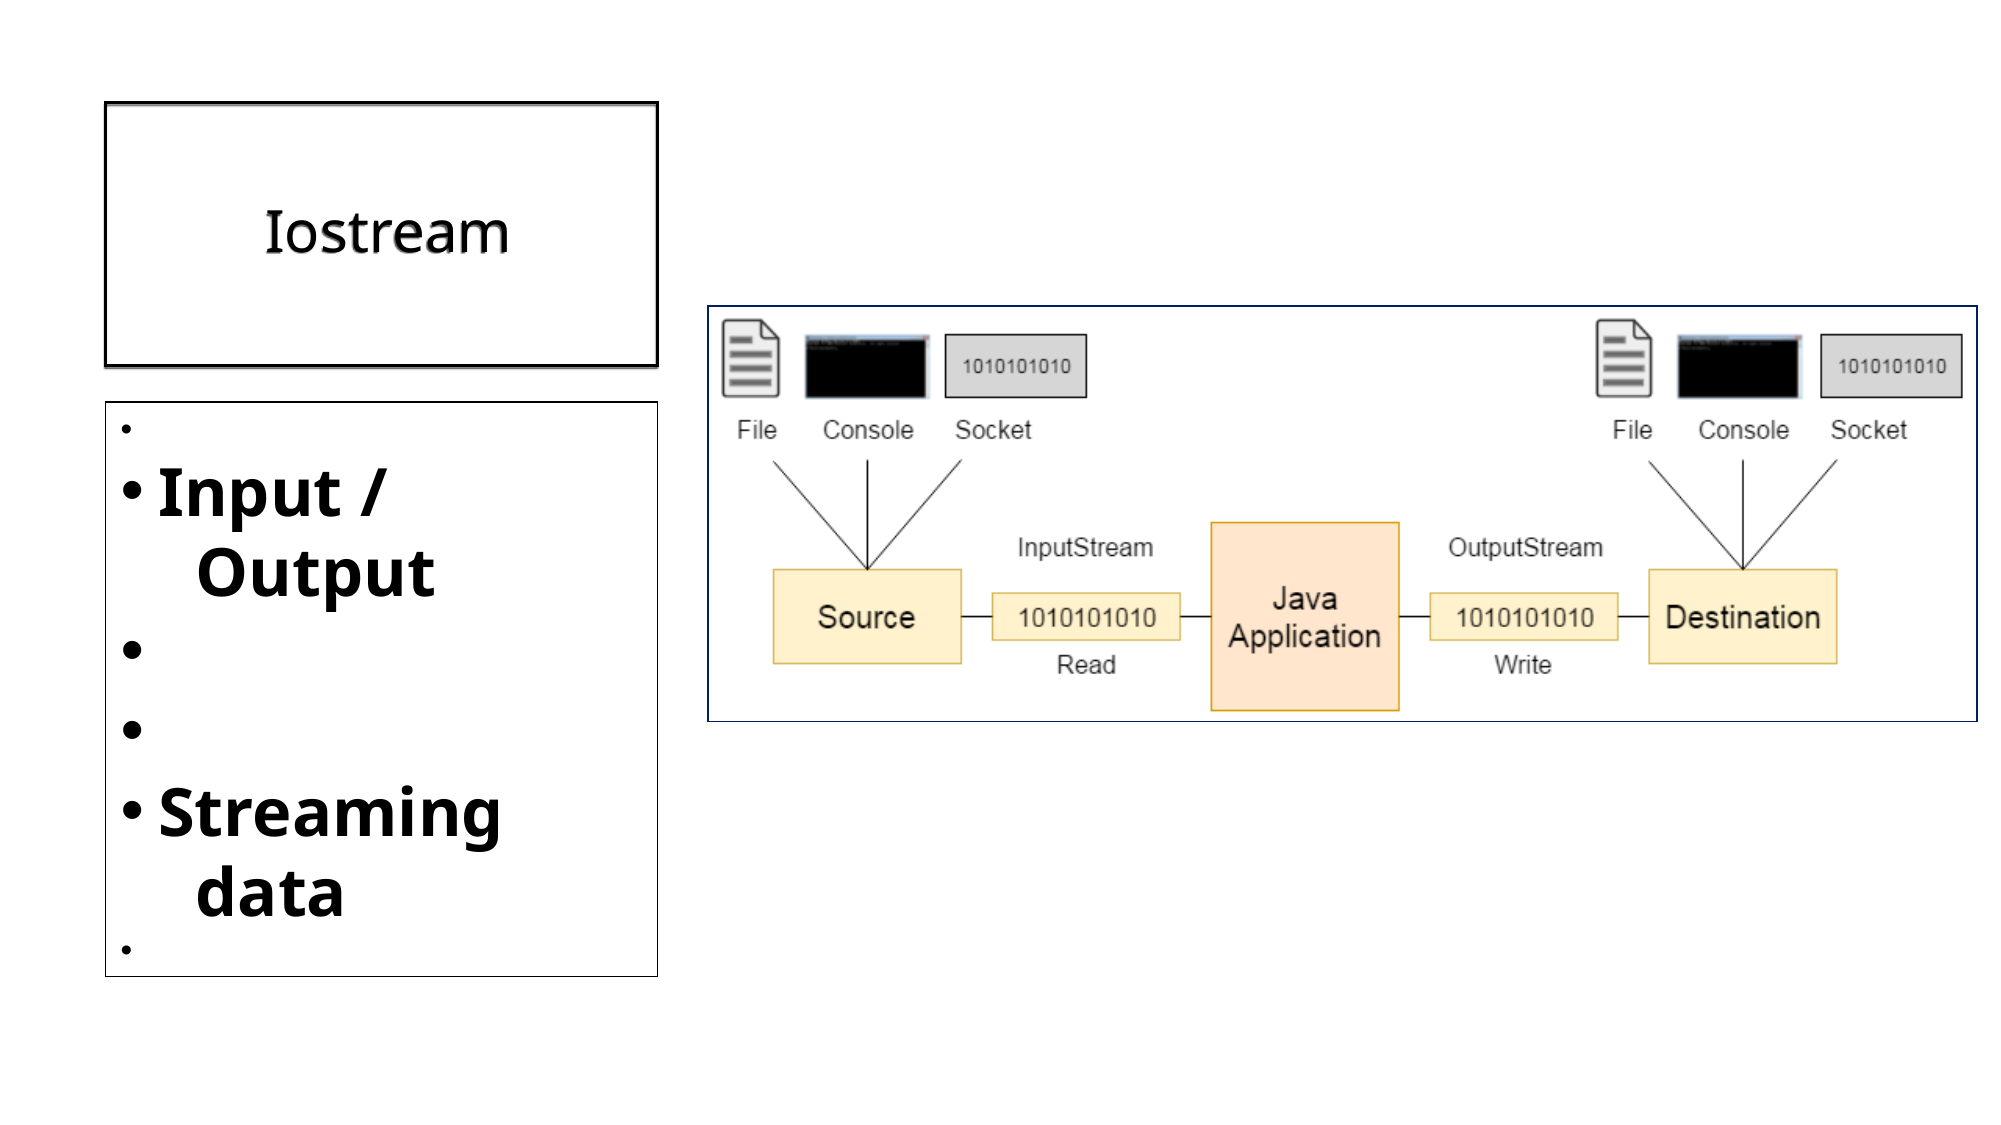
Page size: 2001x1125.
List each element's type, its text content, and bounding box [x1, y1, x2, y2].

title Iostream [105, 102, 658, 366]
picture [709, 306, 1977, 721]
list Input / Output Streaming data [105, 479, 658, 899]
